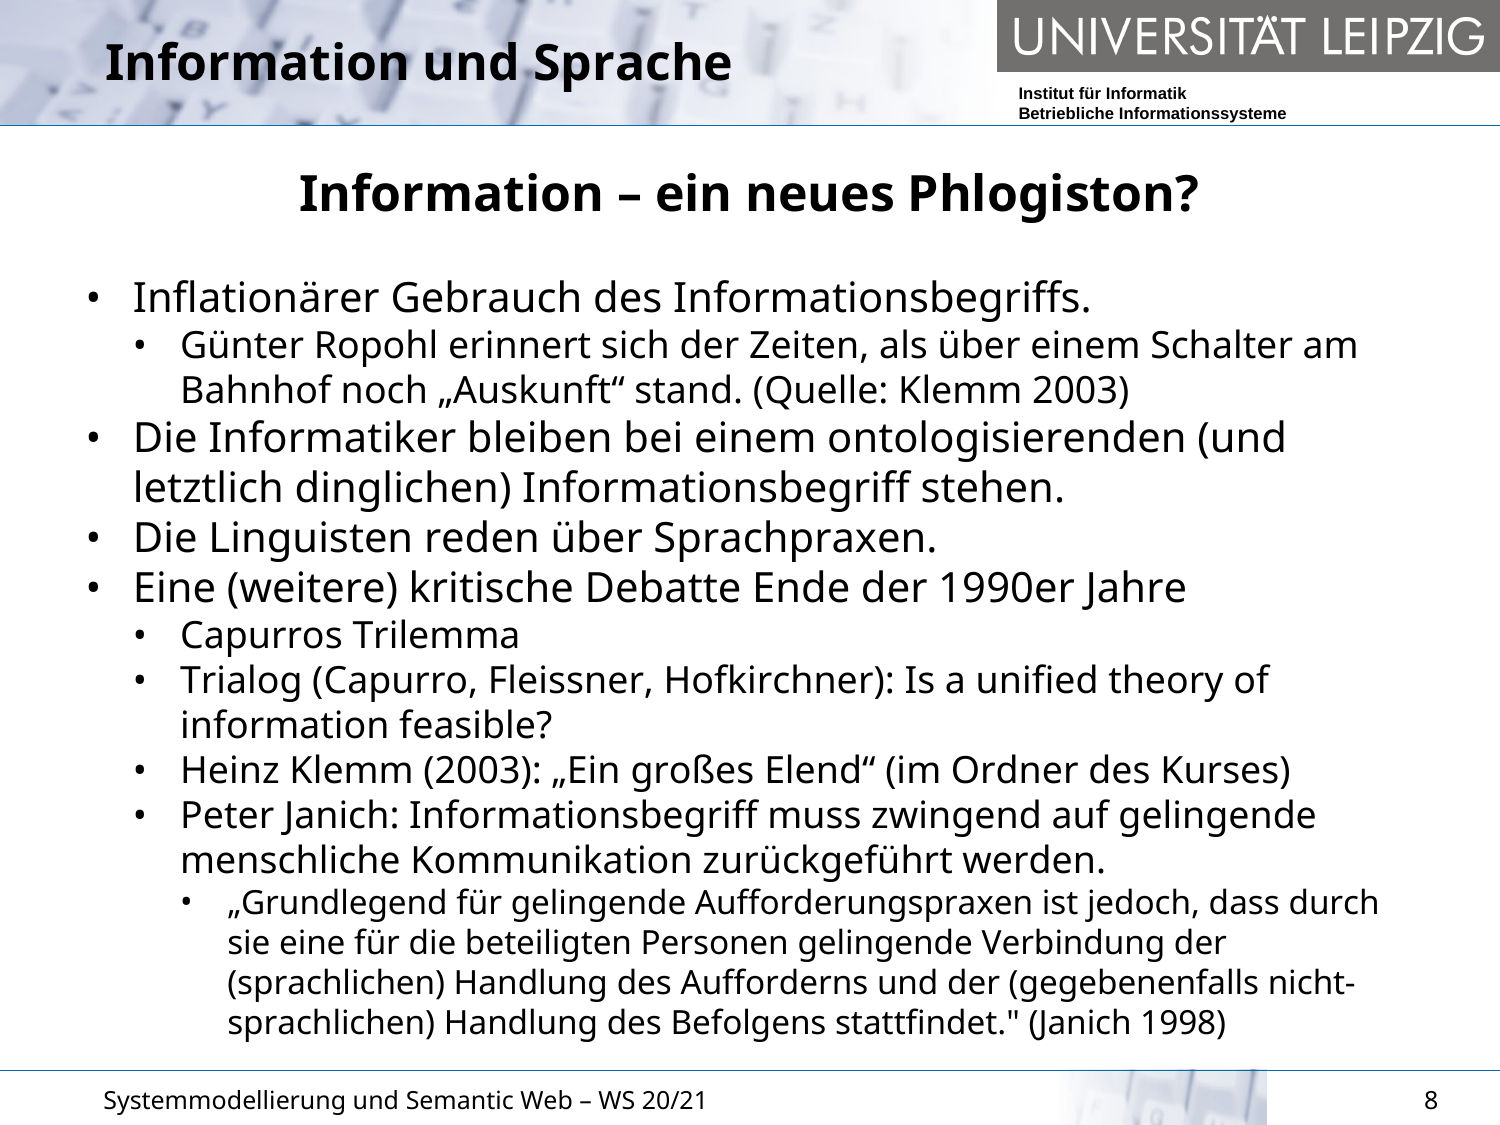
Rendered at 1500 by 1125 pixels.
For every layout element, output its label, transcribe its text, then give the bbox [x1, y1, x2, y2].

text_box Information – ein neues Phlogiston? Inflationärer Gebrauch des Informationsbegriffs. Günter Ropohl erinnert sich der Zeiten, als über einem Schalter am Bahnhof noch „Auskunft“ stand. (Quelle: Klemm 2003) Die Informatiker bleiben bei einem ontologisierenden (und letztlich dinglichen) Informationsbegriff stehen. Die Linguisten reden über Sprachpraxen. Eine (weitere) kritische Debatte Ende der 1990er Jahre Capurros Trilemma Trialog (Capurro, Fleissner, Hofkirchner): Is a unified theory of information feasible? Heinz Klemm (2003): „Ein großes Elend“ (im Ordner des Kurses) Peter Janich: Informationsbegriff muss zwingend auf gelingende menschliche Kommunikation zurückgeführt werden. „Grundlegend für gelingende Aufforderungspraxen ist jedoch, dass durch sie eine für die beteiligten Personen gelingende Verbindung der (sprachlichen) Handlung des Aufforderns und der (gegebenenfalls nicht-sprachlichen) Handlung des Befolgens stattfindet." (Janich 1998) [70, 153, 1442, 1049]
picture [0, 0, 1500, 125]
text_box Information und Sprache [90, 23, 749, 99]
picture [1057, 1071, 1267, 1125]
